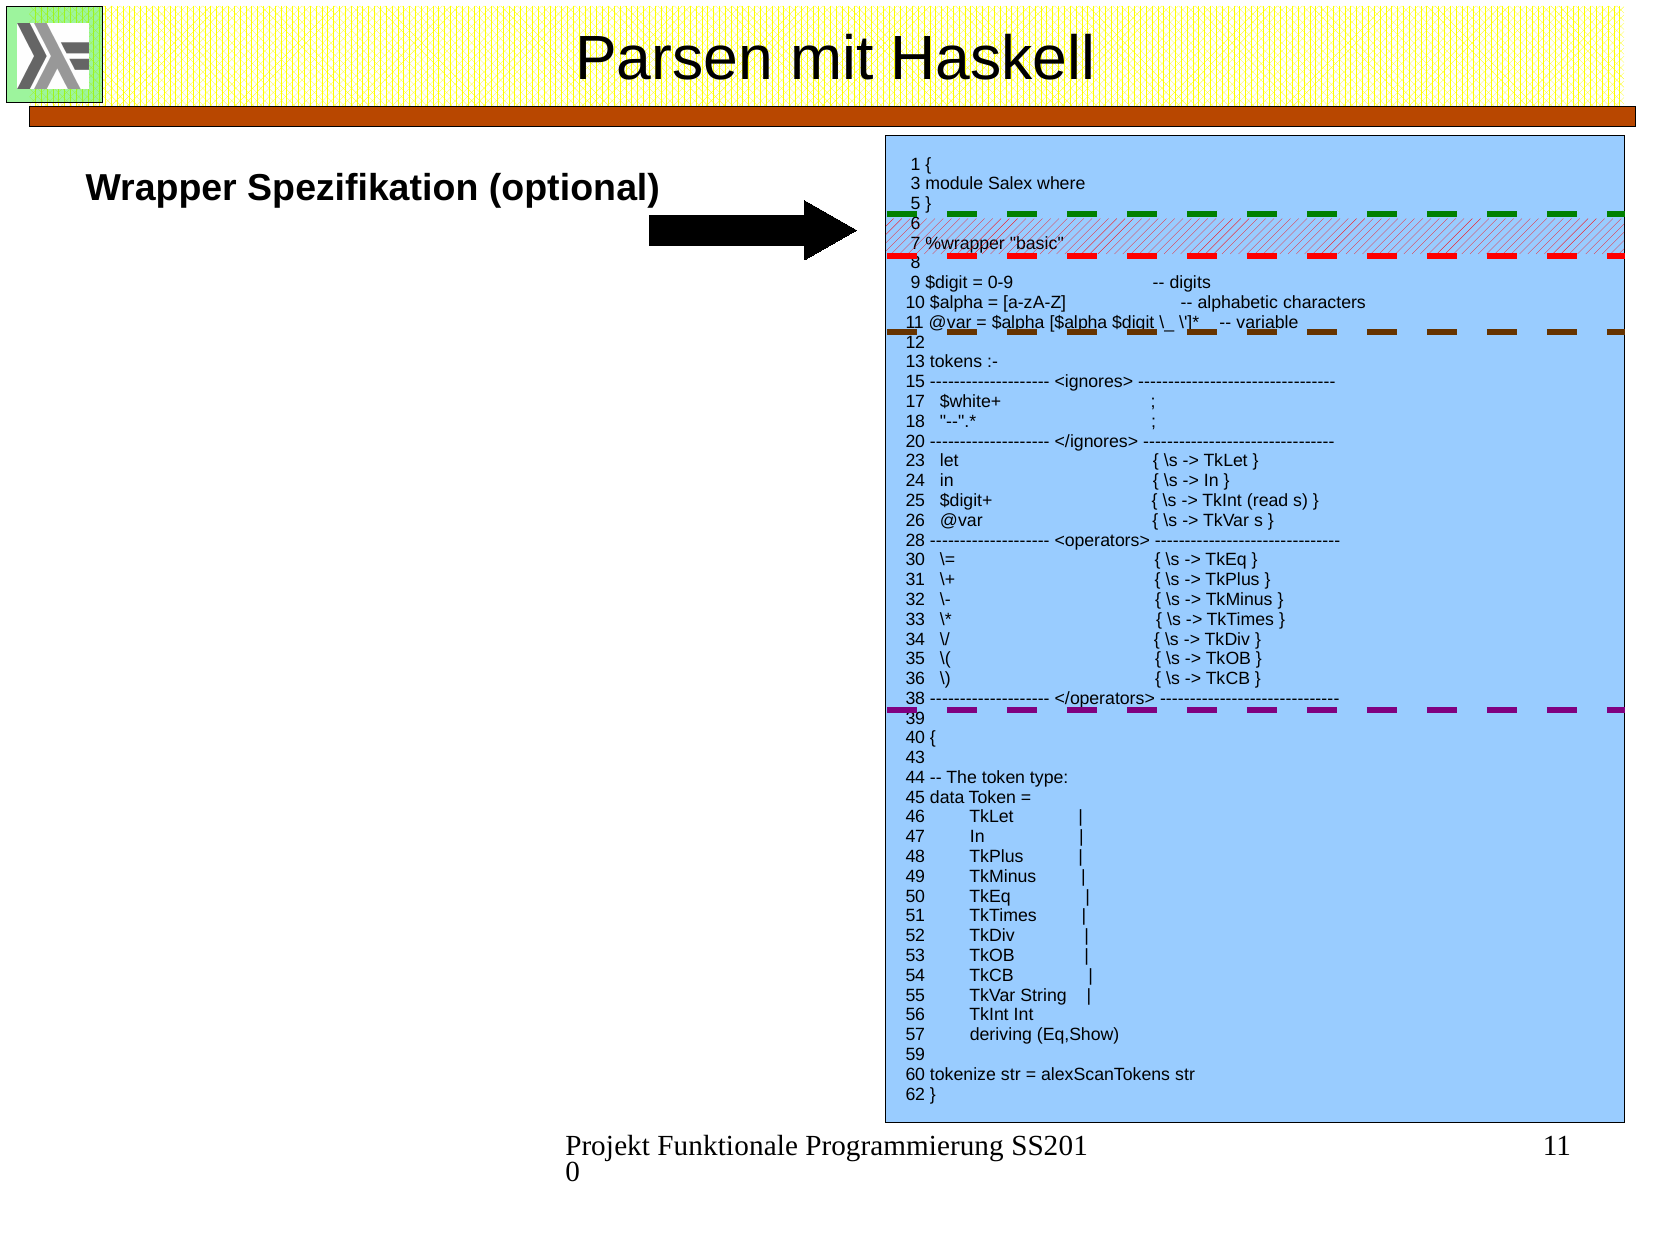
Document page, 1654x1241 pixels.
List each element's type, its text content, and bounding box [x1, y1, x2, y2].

picture [17, 23, 89, 89]
text_box [839, 220, 857, 241]
text_box 1 { 3 module Salex where 5 } 6 7 %wrapper "basic" 8 9 $digit = 0-9 -- digits 10 $alpha = [a-zA-Z] -- alphabetic characters 11 @var = $alpha [$alpha $digit \_ \']* -- variable 12 13 tokens :- 15 -------------------- <ignores> --------------------------------- 17 $white+ ; 18 "--".* ; 20 -------------------- </ignores> -------------------------------- 23 let { \s -> TkLet } 24 in { \s -> In } 25 $digit+ { \s -> TkInt (read s) } 26 @var { \s -> TkVar s } 28 -------------------- <operators> ------------------------------- 30 \= { \s -> TkEq } 31 \+ { \s -> TkPlus } 32 \- { \s -> TkMinus } 33 \* { \s -> TkTimes } 34 \/ { \s -> TkDiv } 35 \( { \s -> TkOB } 36 \) { \s -> TkCB } 38 -------------------- </operators> ------------------------------ 39 40 { 43 44 -- The token type: 45 data Token = 46 TkLet | 47 In | 48 TkPlus | 49 TkMinus | 50 TkEq | 51 TkTimes | 52 TkDiv | 53 TkOB | 54 TkCB | 55 TkVar String | 56 TkInt Int 57 deriving (Eq,Show) 59 60 tokenize str = alexScanTokens str 62 } [885, 135, 1625, 218]
text_box [885, 218, 1625, 254]
text_box 1 { 3 module Salex where 5 } 6 7 %wrapper "basic" 8 9 $digit = 0-9 -- digits 10 $alpha = [a-zA-Z] -- alphabetic characters 11 @var = $alpha [$alpha $digit \_ \']* -- variable 12 13 tokens :- 15 -------------------- <ignores> --------------------------------- 17 $white+ ; 18 "--".* ; 20 -------------------- </ignores> -------------------------------- 23 let { \s -> TkLet } 24 in { \s -> In } 25 $digit+ { \s -> TkInt (read s) } 26 @var { \s -> TkVar s } 28 -------------------- <operators> ------------------------------- 30 \= { \s -> TkEq } 31 \+ { \s -> TkPlus } 32 \- { \s -> TkMinus } 33 \* { \s -> TkTimes } 34 \/ { \s -> TkDiv } 35 \( { \s -> TkOB } 36 \) { \s -> TkCB } 38 -------------------- </operators> ------------------------------ 39 40 { 43 44 -- The token type: 45 data Token = 46 TkLet | 47 In | 48 TkPlus | 49 TkMinus | 50 TkEq | 51 TkTimes | 52 TkDiv | 53 TkOB | 54 TkCB | 55 TkVar String | 56 TkInt Int 57 deriving (Eq,Show) 59 60 tokenize str = alexScanTokens str 62 } [885, 254, 1625, 1123]
title Parsen mit Haskell [206, 15, 1465, 101]
text_box Wrapper Spezifikation (optional) [70, 159, 839, 1099]
text_box [6, 5, 1636, 127]
